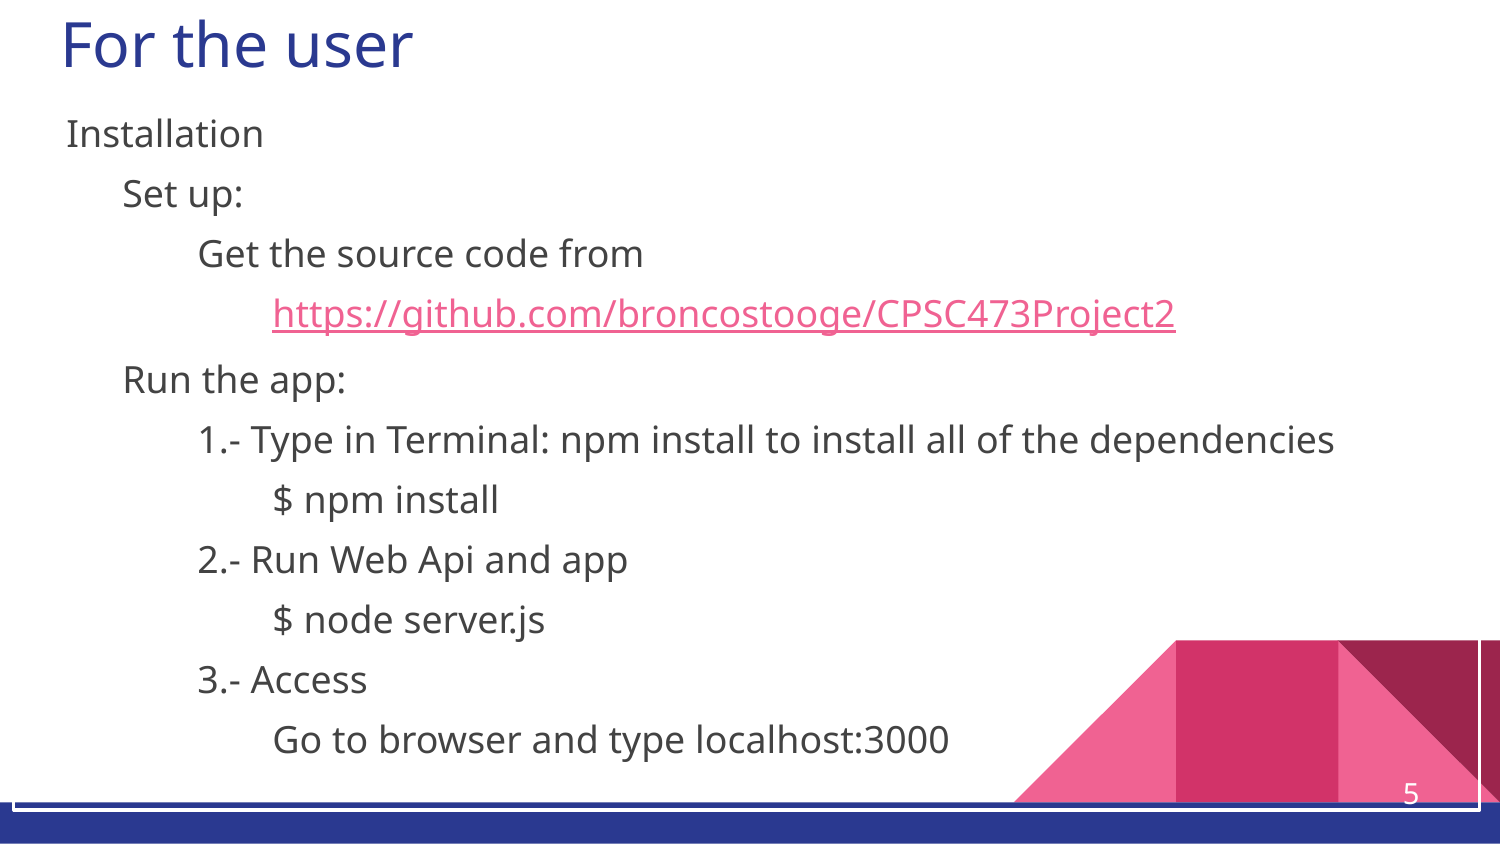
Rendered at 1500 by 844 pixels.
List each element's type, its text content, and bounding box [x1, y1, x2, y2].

list Installation Set up: Get the source code from https://github.com/broncostooge/CPSC473Project2 Run the app: 1.- Type in Terminal: npm install to install all of the dependencies $ npm install 2.- Run Web Api and app $ node server.js 3.- Access Go to browser and type localhost:3000 [13, 94, 1480, 811]
title For the user [45, 0, 1443, 91]
slide_number <number> [1387, 762, 1478, 828]
